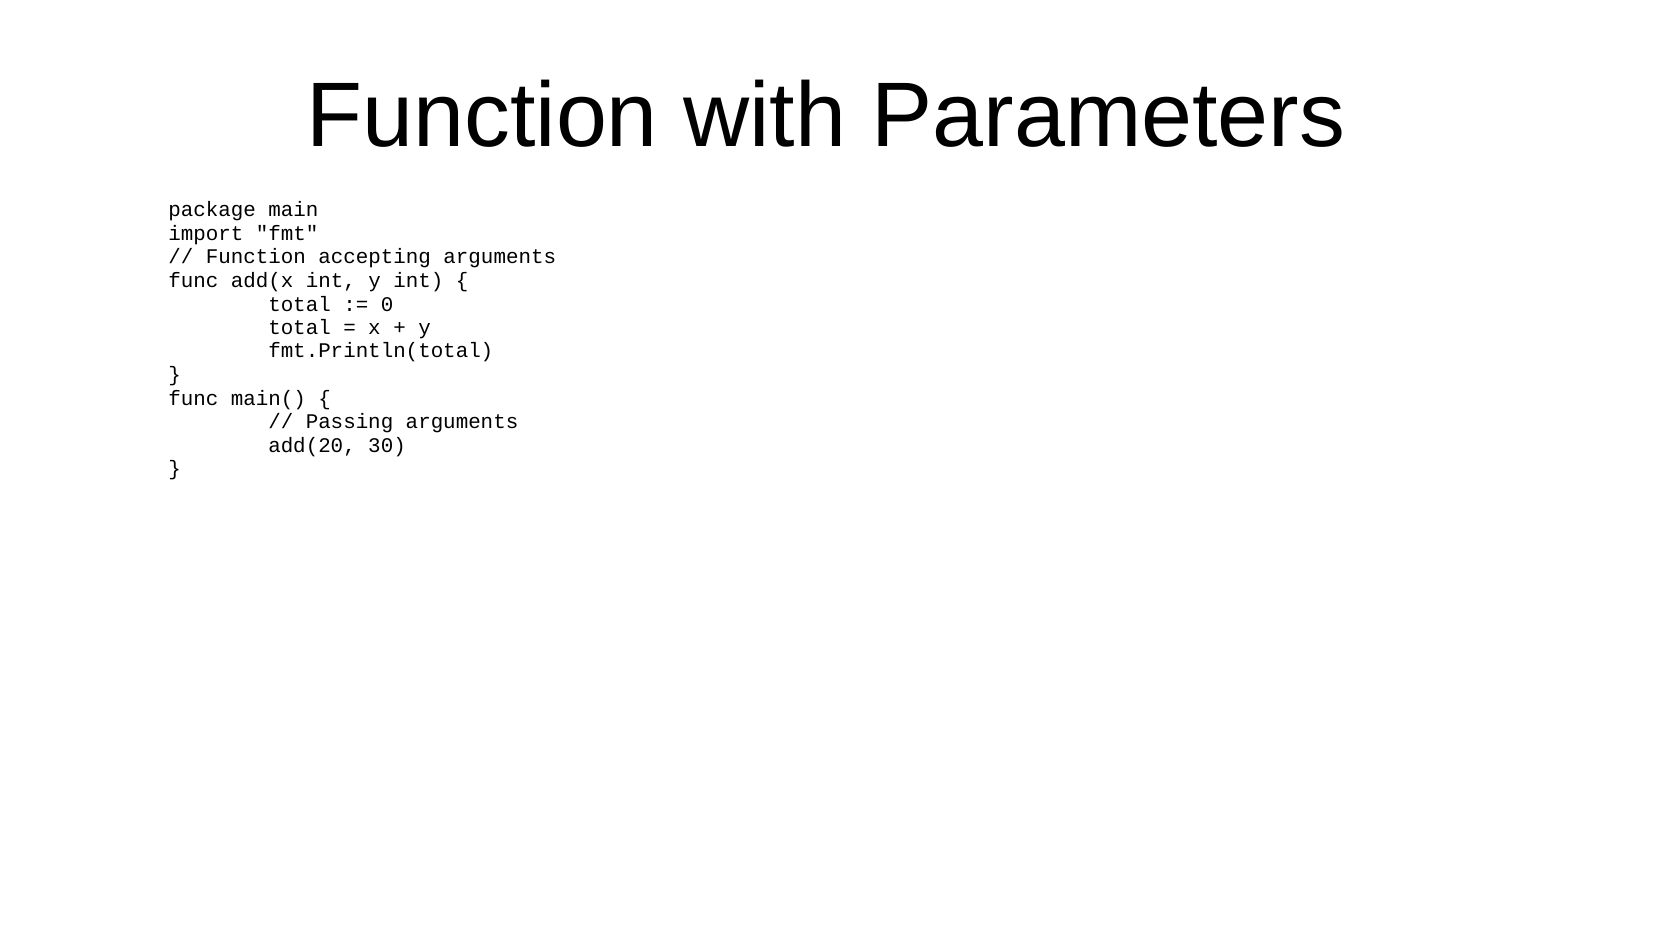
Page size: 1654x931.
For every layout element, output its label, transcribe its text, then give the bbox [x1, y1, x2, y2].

text_box package main import "fmt" // Function accepting arguments func add(x int, y int) { total := 0 total = x + y fmt.Println(total) } func main() { // Passing arguments add(20, 30) } [153, 192, 1312, 721]
title Function with Parameters [82, 37, 1571, 193]
